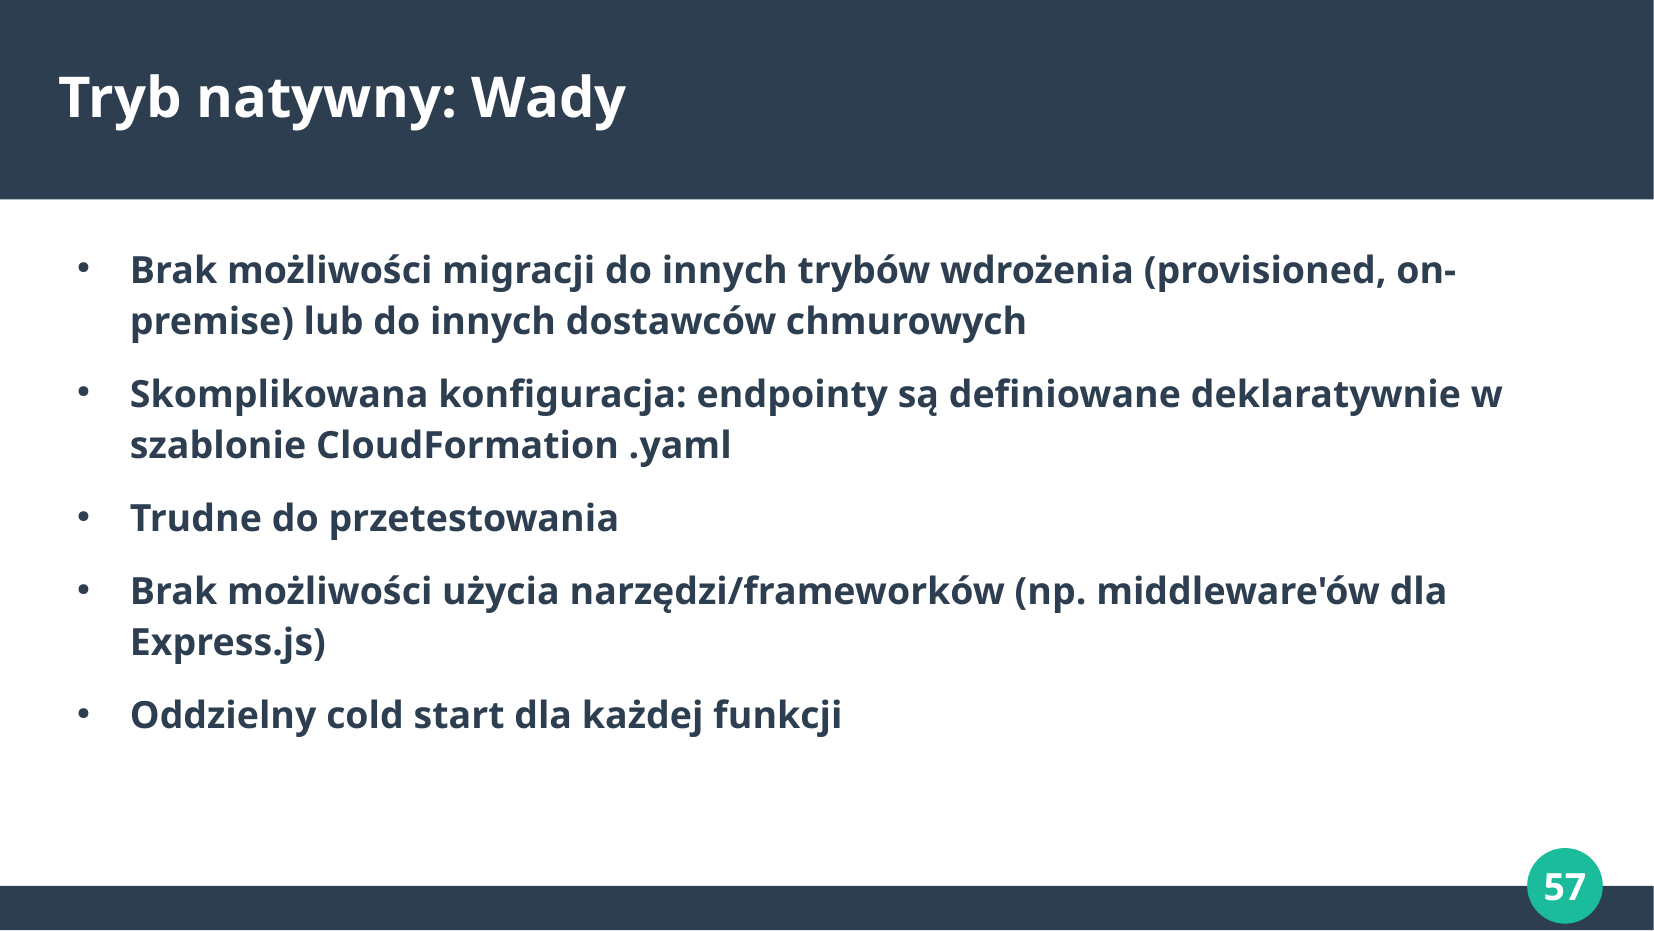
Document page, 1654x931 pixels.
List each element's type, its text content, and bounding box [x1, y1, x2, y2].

list Brak możliwości migracji do innych trybów wdrożenia (provisioned, on-premise) lub do innych dostawców chmurowych Skomplikowana konfiguracja: endpointy są definiowane deklaratywnie w szablonie CloudFormation .yaml Trudne do przetestowania Brak możliwości użycia narzędzi/frameworków (np. middleware'ów dla Express.js) Oddzielny cold start dla każdej funkcji [59, 243, 1538, 864]
title Tryb natywny: Wady [59, 37, 1595, 156]
